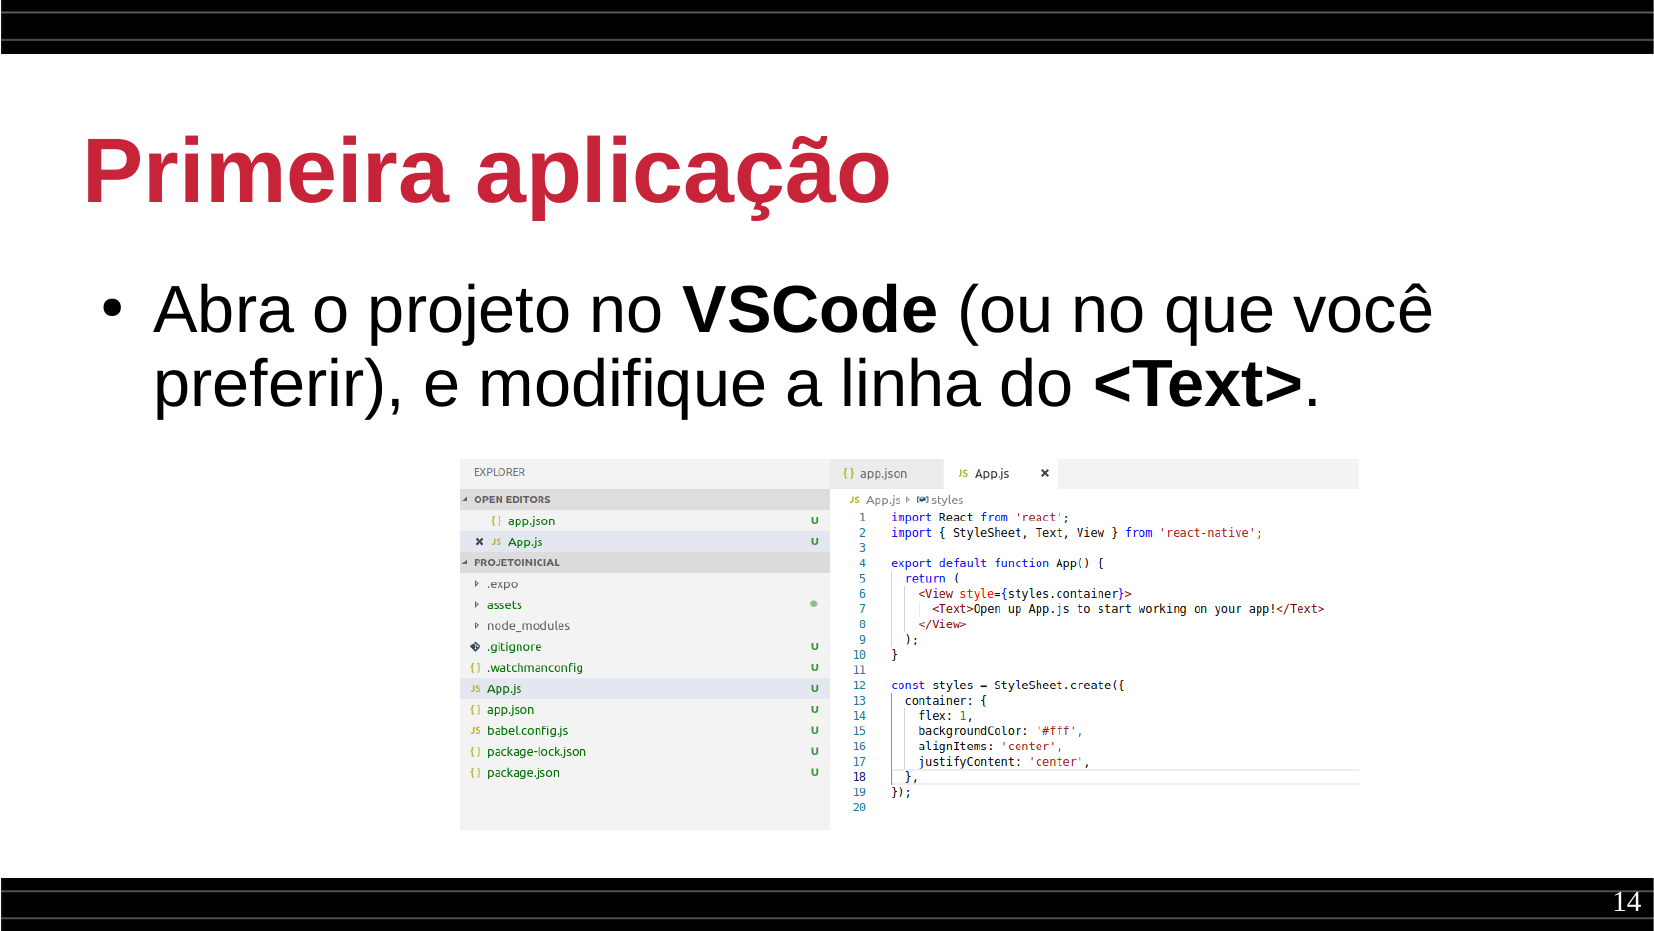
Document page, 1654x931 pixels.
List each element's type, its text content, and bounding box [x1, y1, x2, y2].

picture [1, 878, 1654, 931]
picture [460, 459, 1359, 830]
picture [1, 0, 1654, 54]
title Primeira aplicação [82, 92, 1571, 249]
list Abra o projeto no VSCode (ou no que você preferir), e modifique a linha do <Text>. [82, 271, 1571, 758]
